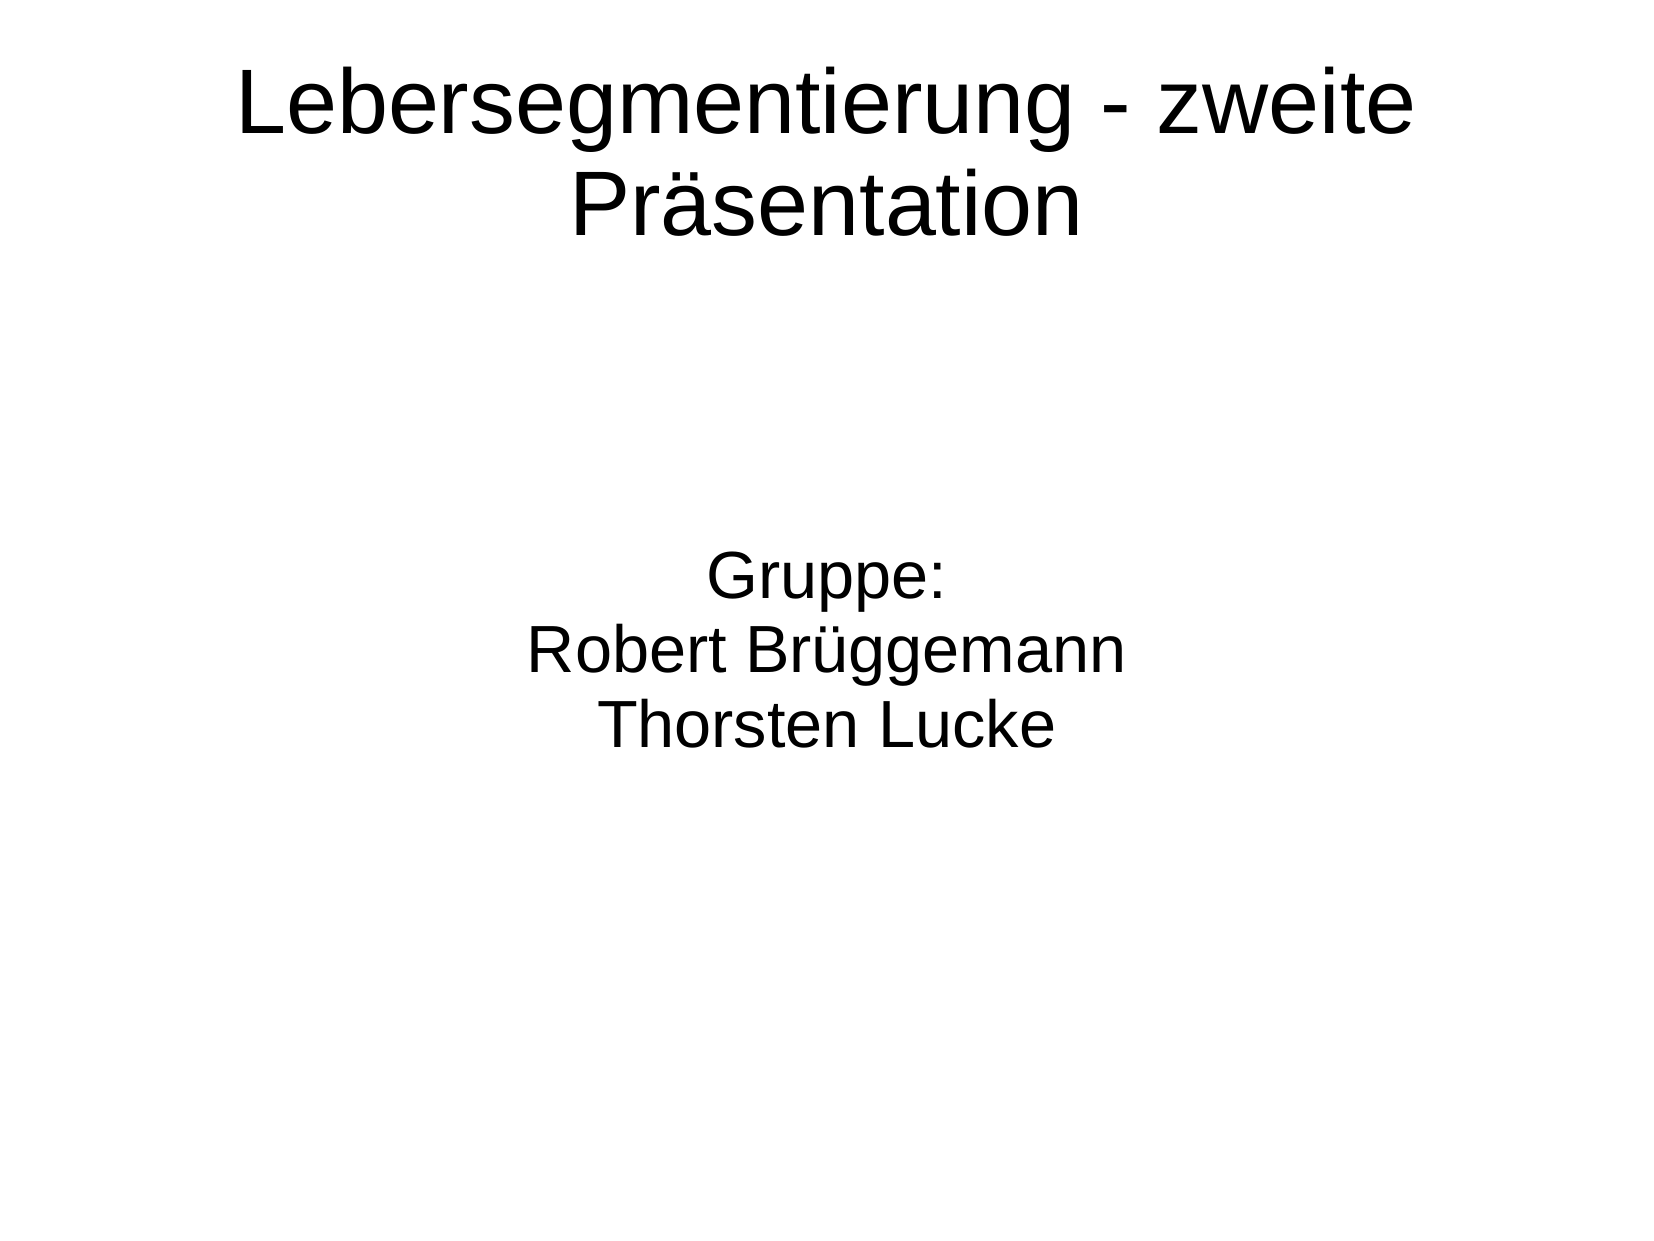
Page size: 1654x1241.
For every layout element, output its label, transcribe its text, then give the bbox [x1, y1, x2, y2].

title Lebersegmentierung - zweite Präsentation [82, 49, 1571, 257]
subtitle Gruppe: Robert Brüggemann Thorsten Lucke [82, 290, 1571, 1010]
